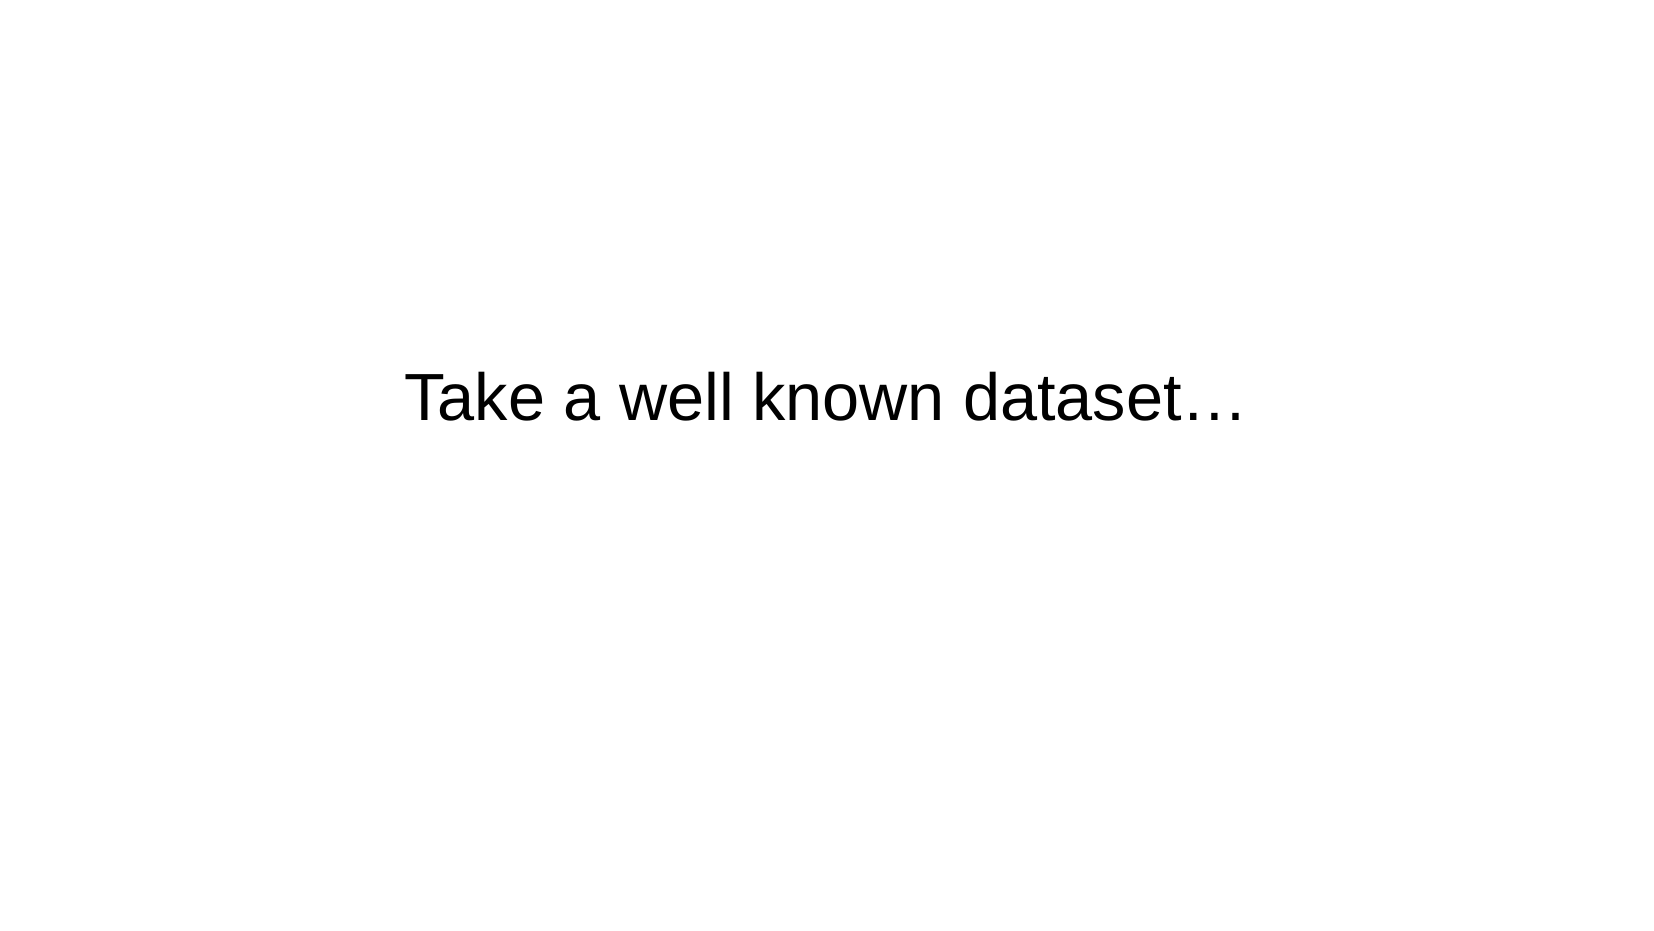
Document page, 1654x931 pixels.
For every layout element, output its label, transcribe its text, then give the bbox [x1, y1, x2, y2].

subtitle Take a well known dataset… [82, 37, 1571, 757]
